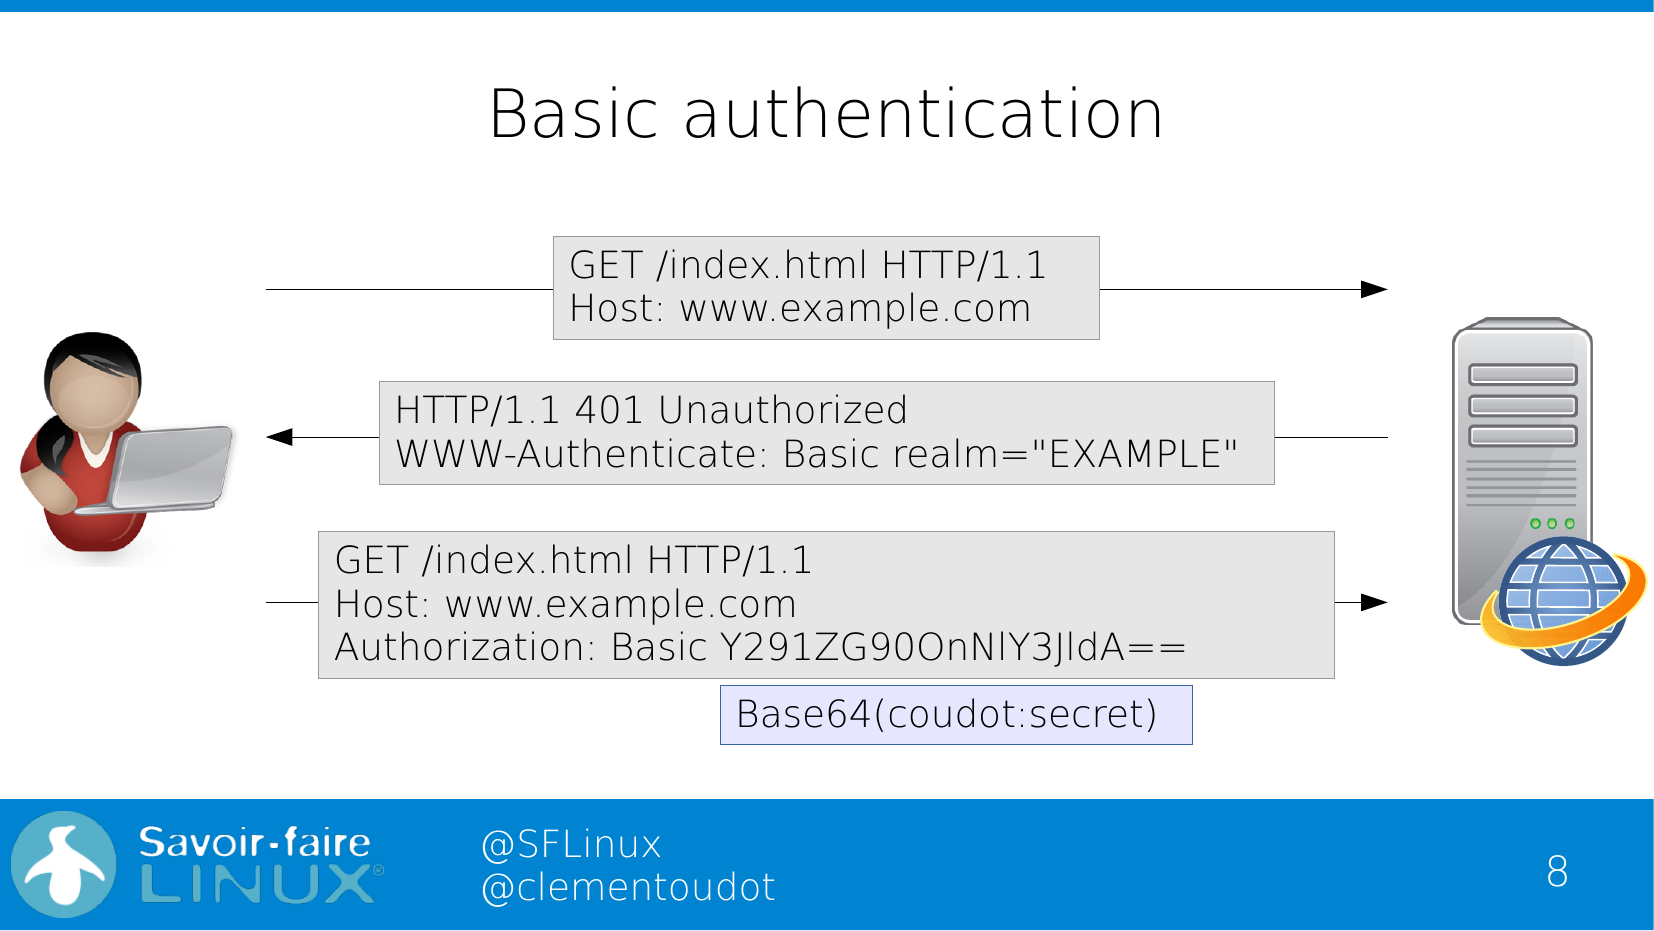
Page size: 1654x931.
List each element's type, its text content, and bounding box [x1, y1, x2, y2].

text_box GET /index.html HTTP/1.1 Host: www.example.com [553, 236, 1100, 340]
picture [11, 811, 384, 918]
text_box Base64(coudot:secret) [720, 685, 1193, 745]
picture [0, 318, 243, 567]
text_box HTTP/1.1 401 Unauthorized WWW-Authenticate: Basic realm="EXAMPLE" [379, 381, 1275, 485]
title Basic authentication [82, 37, 1571, 193]
text_box GET /index.html HTTP/1.1 Host: www.example.com Authorization: Basic Y291ZG90OnNlY3JldA== [318, 531, 1335, 679]
picture [1452, 317, 1654, 686]
